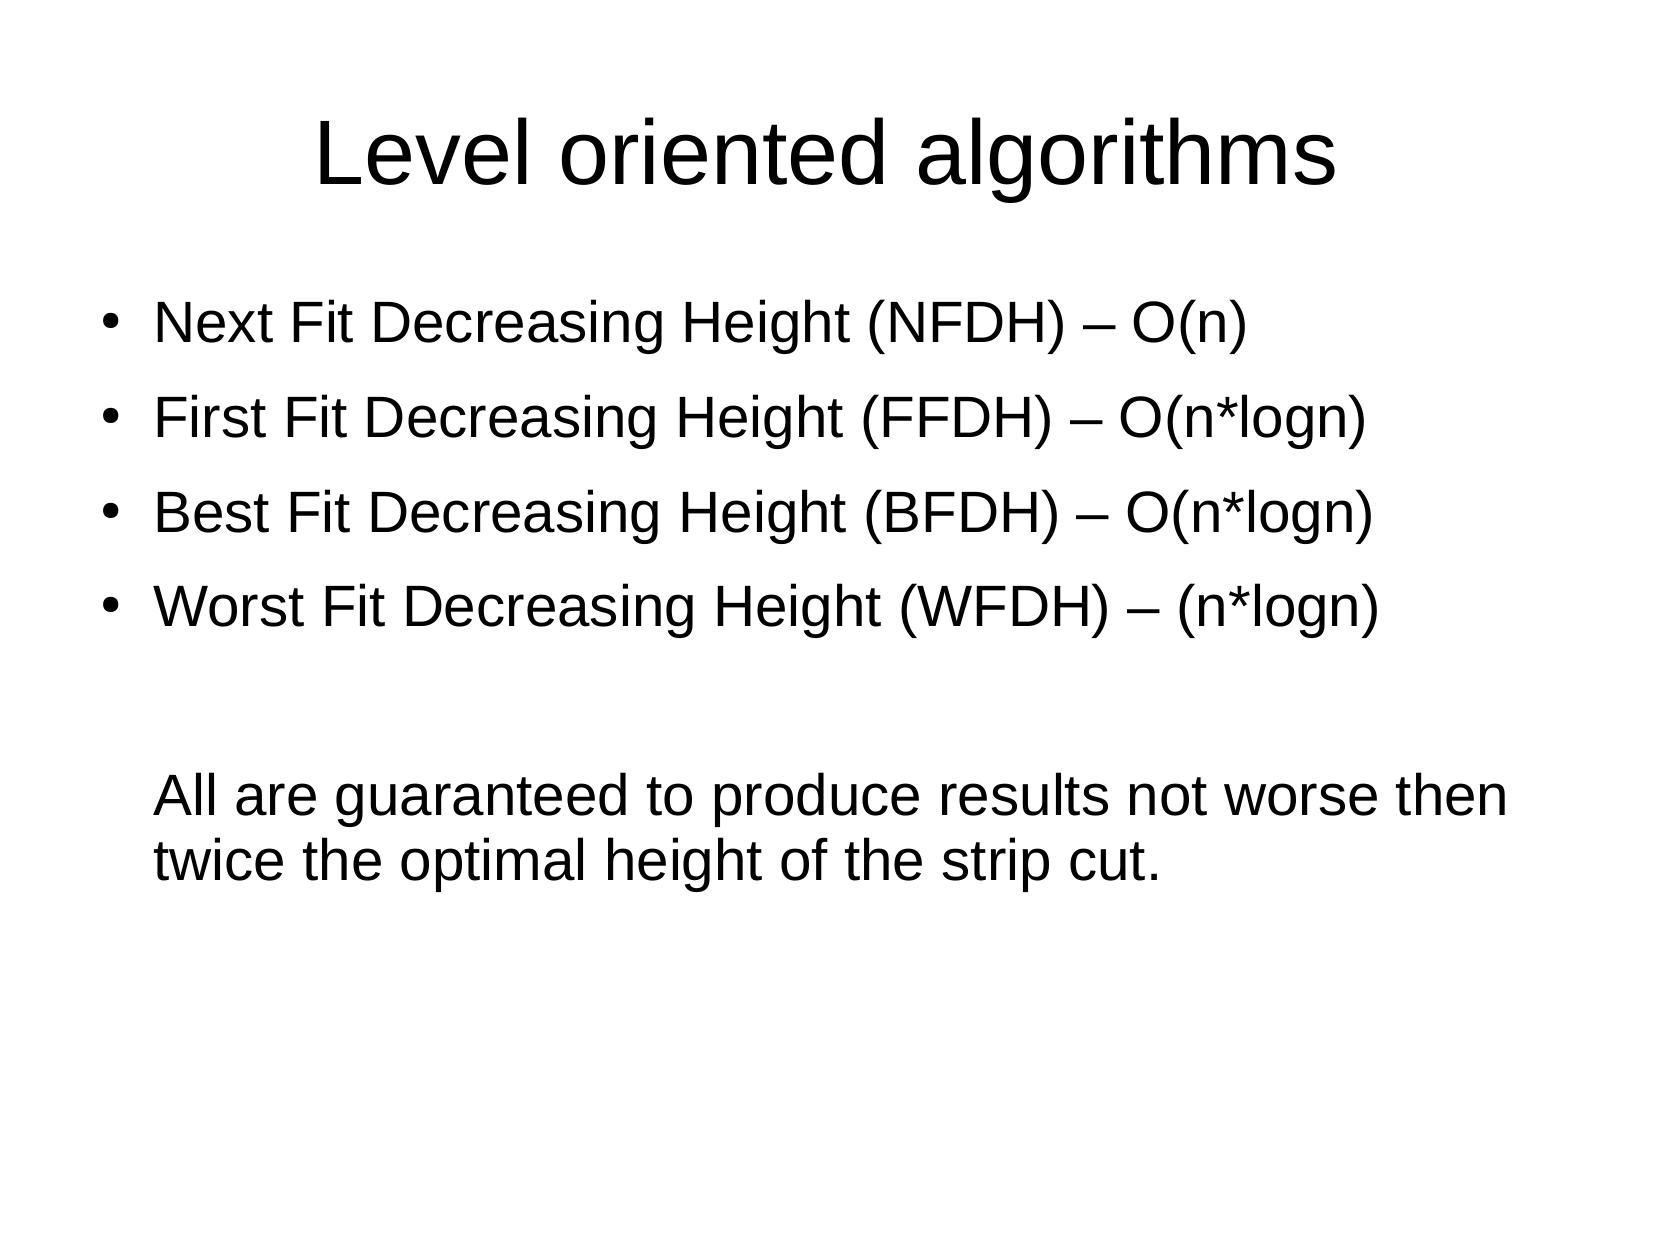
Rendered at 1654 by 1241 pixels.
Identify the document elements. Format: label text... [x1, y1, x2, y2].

title Level oriented algorithms [82, 49, 1571, 257]
list Next Fit Decreasing Height (NFDH) – O(n) First Fit Decreasing Height (FFDH) – O(n*logn) Best Fit Decreasing Height (BFDH) – O(n*logn) Worst Fit Decreasing Height (WFDH) – (n*logn) All are guaranteed to produce results not worse then twice the optimal height of the strip cut. [82, 290, 1538, 1010]
